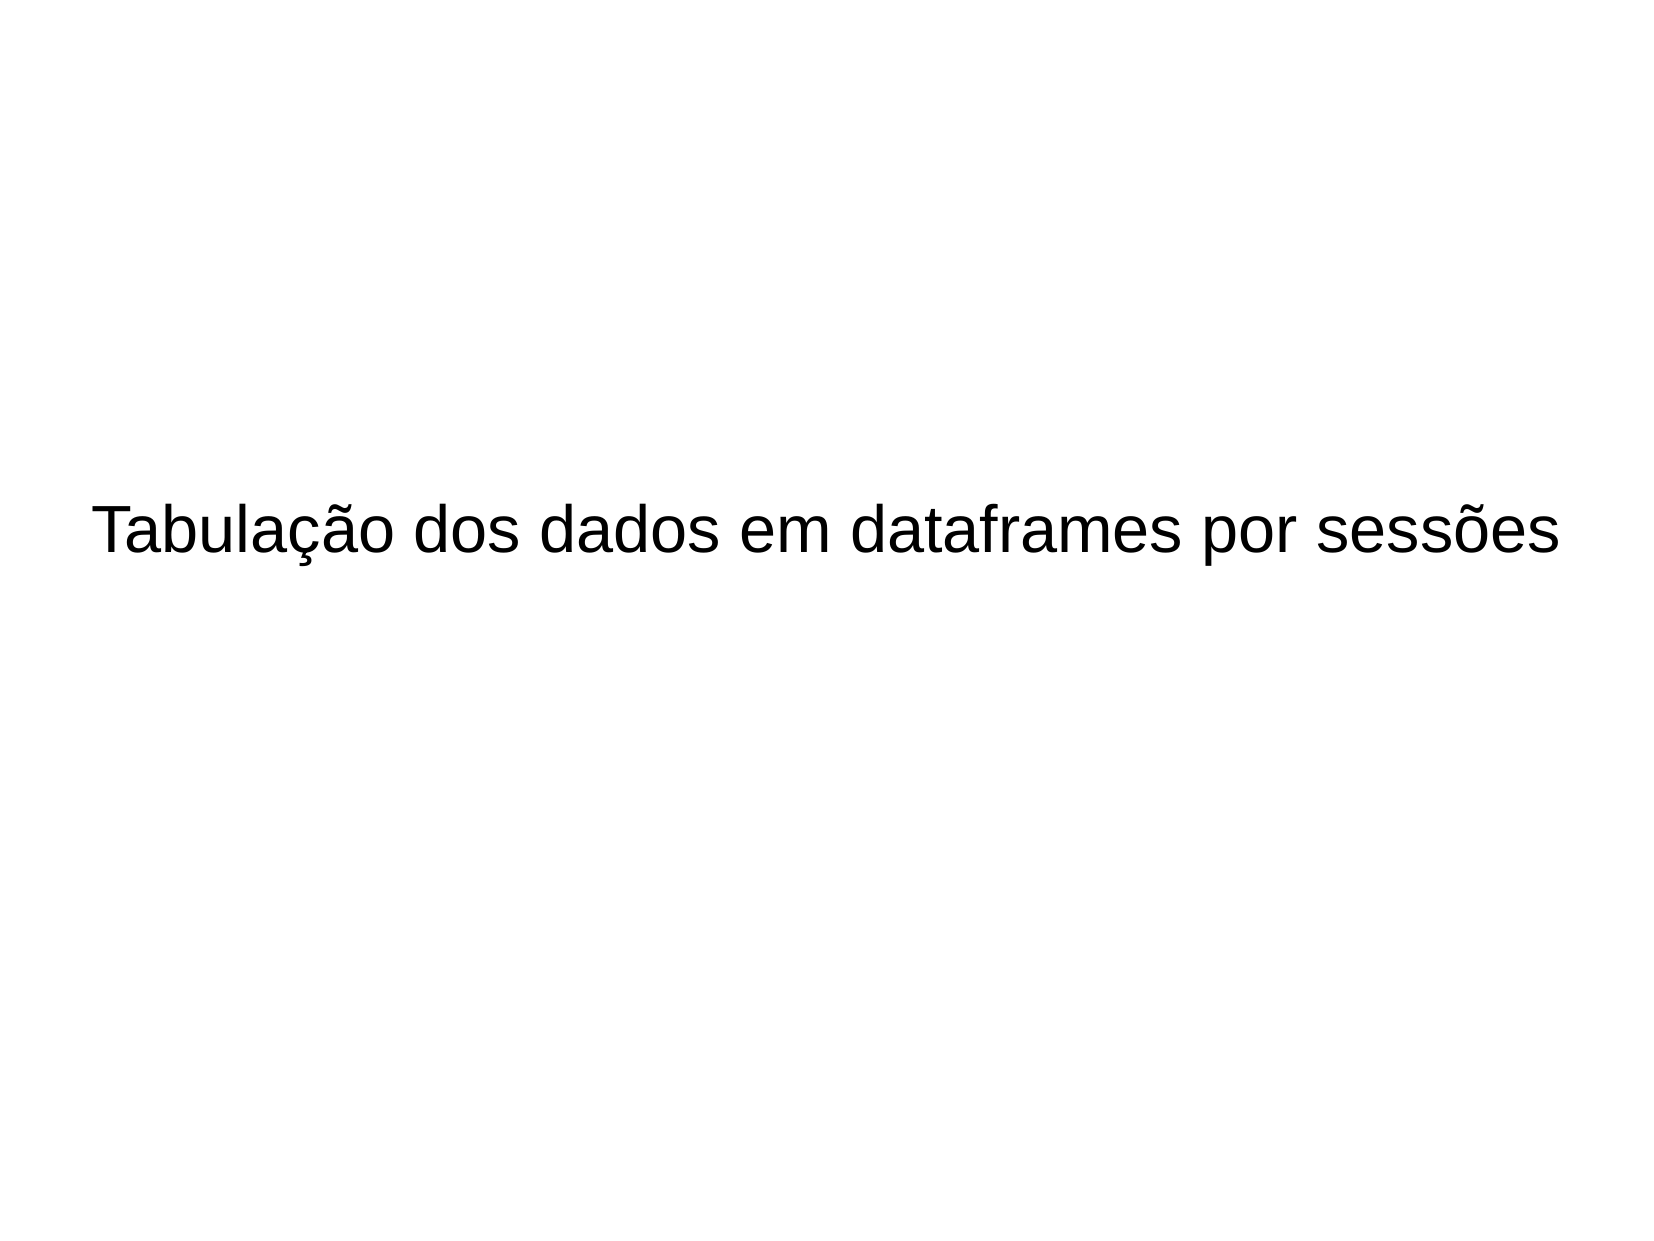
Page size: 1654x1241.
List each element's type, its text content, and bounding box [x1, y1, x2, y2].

subtitle Tabulação dos dados em dataframes por sessões [82, 49, 1571, 1010]
